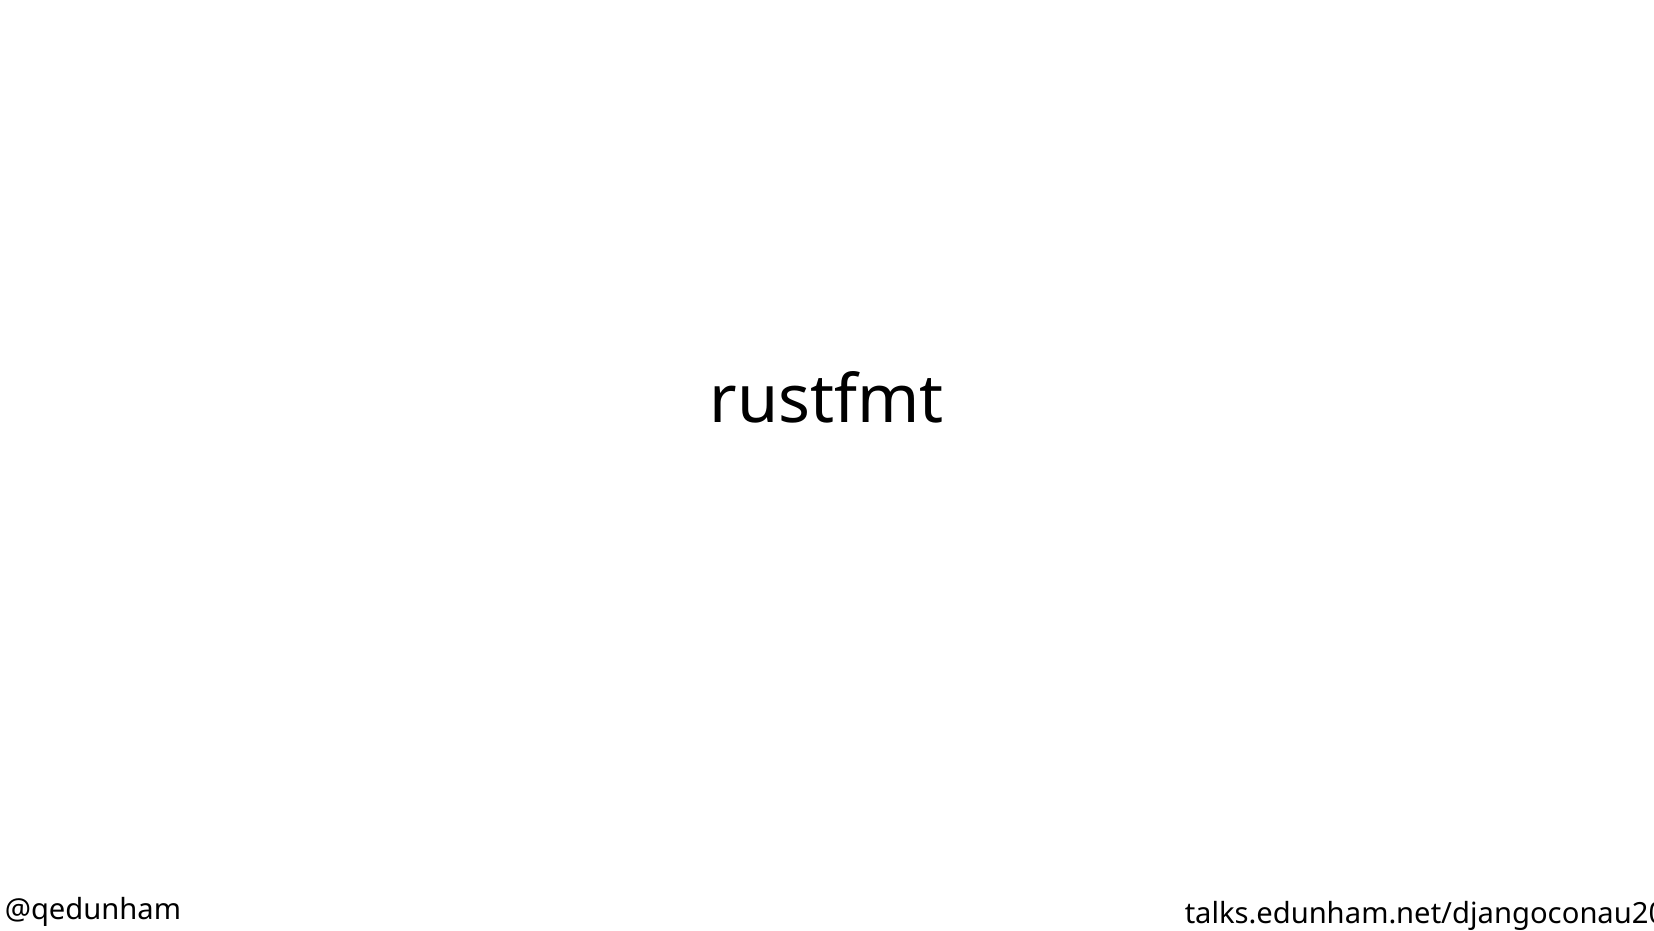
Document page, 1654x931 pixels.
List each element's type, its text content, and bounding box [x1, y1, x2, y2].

subtitle rustfmt [82, 37, 1571, 757]
